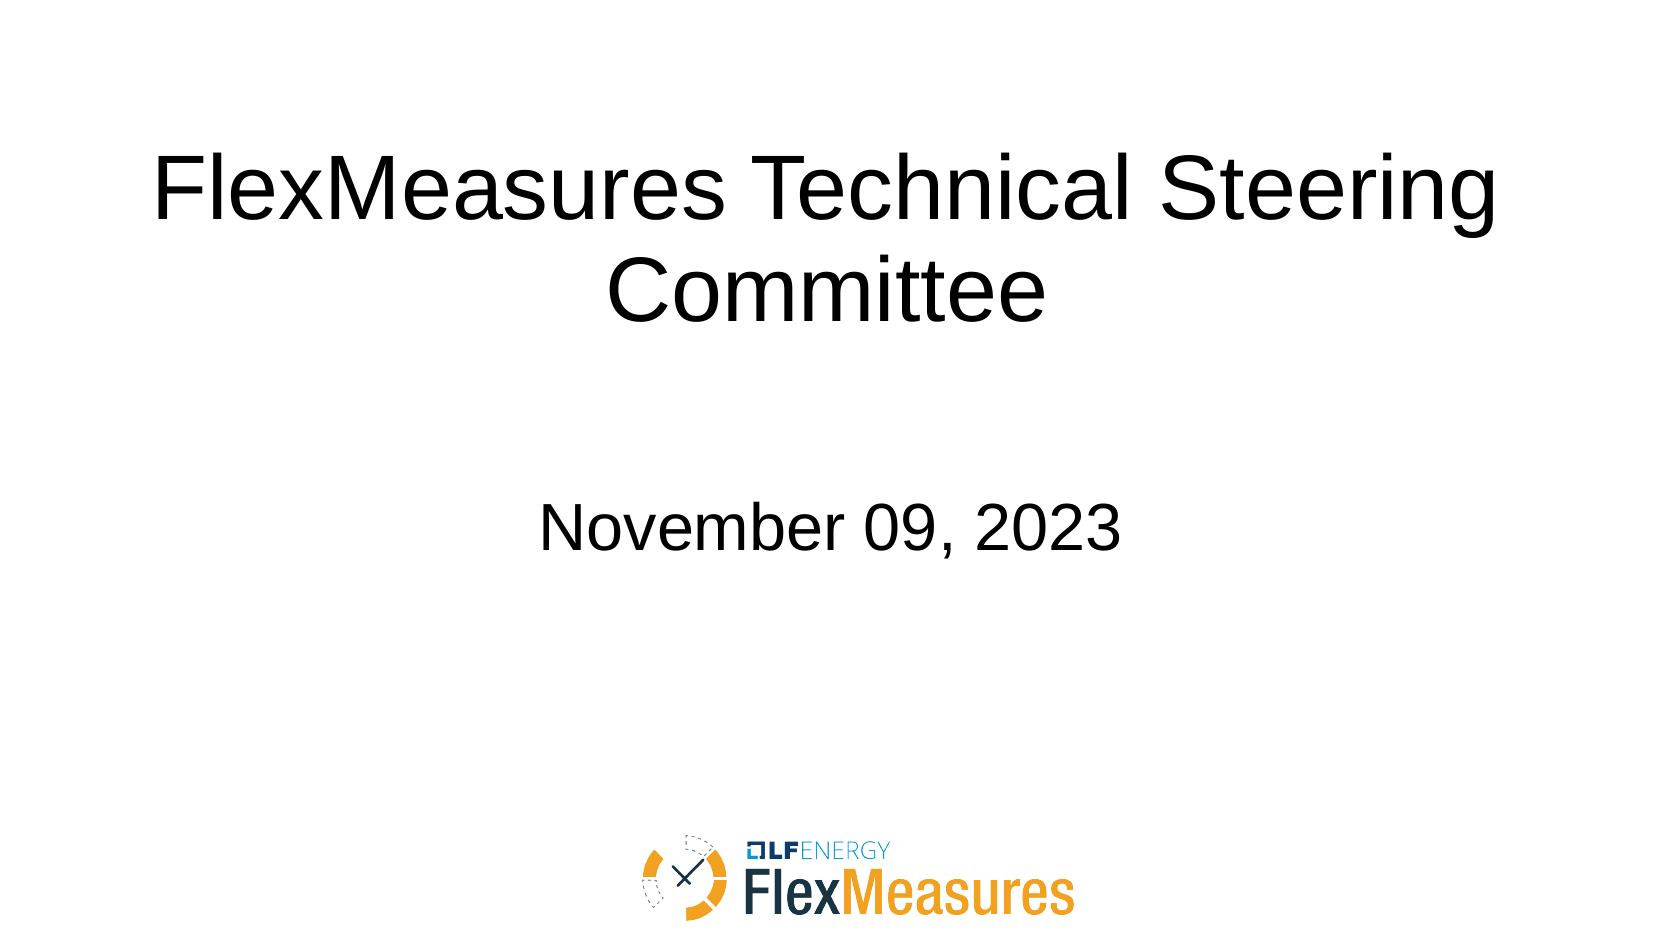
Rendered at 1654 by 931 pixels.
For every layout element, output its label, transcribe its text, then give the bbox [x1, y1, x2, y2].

picture [642, 835, 1074, 921]
subtitle November 09, 2023 [86, 257, 1575, 798]
title FlexMeasures Technical Steering Committee [82, 136, 1571, 342]
